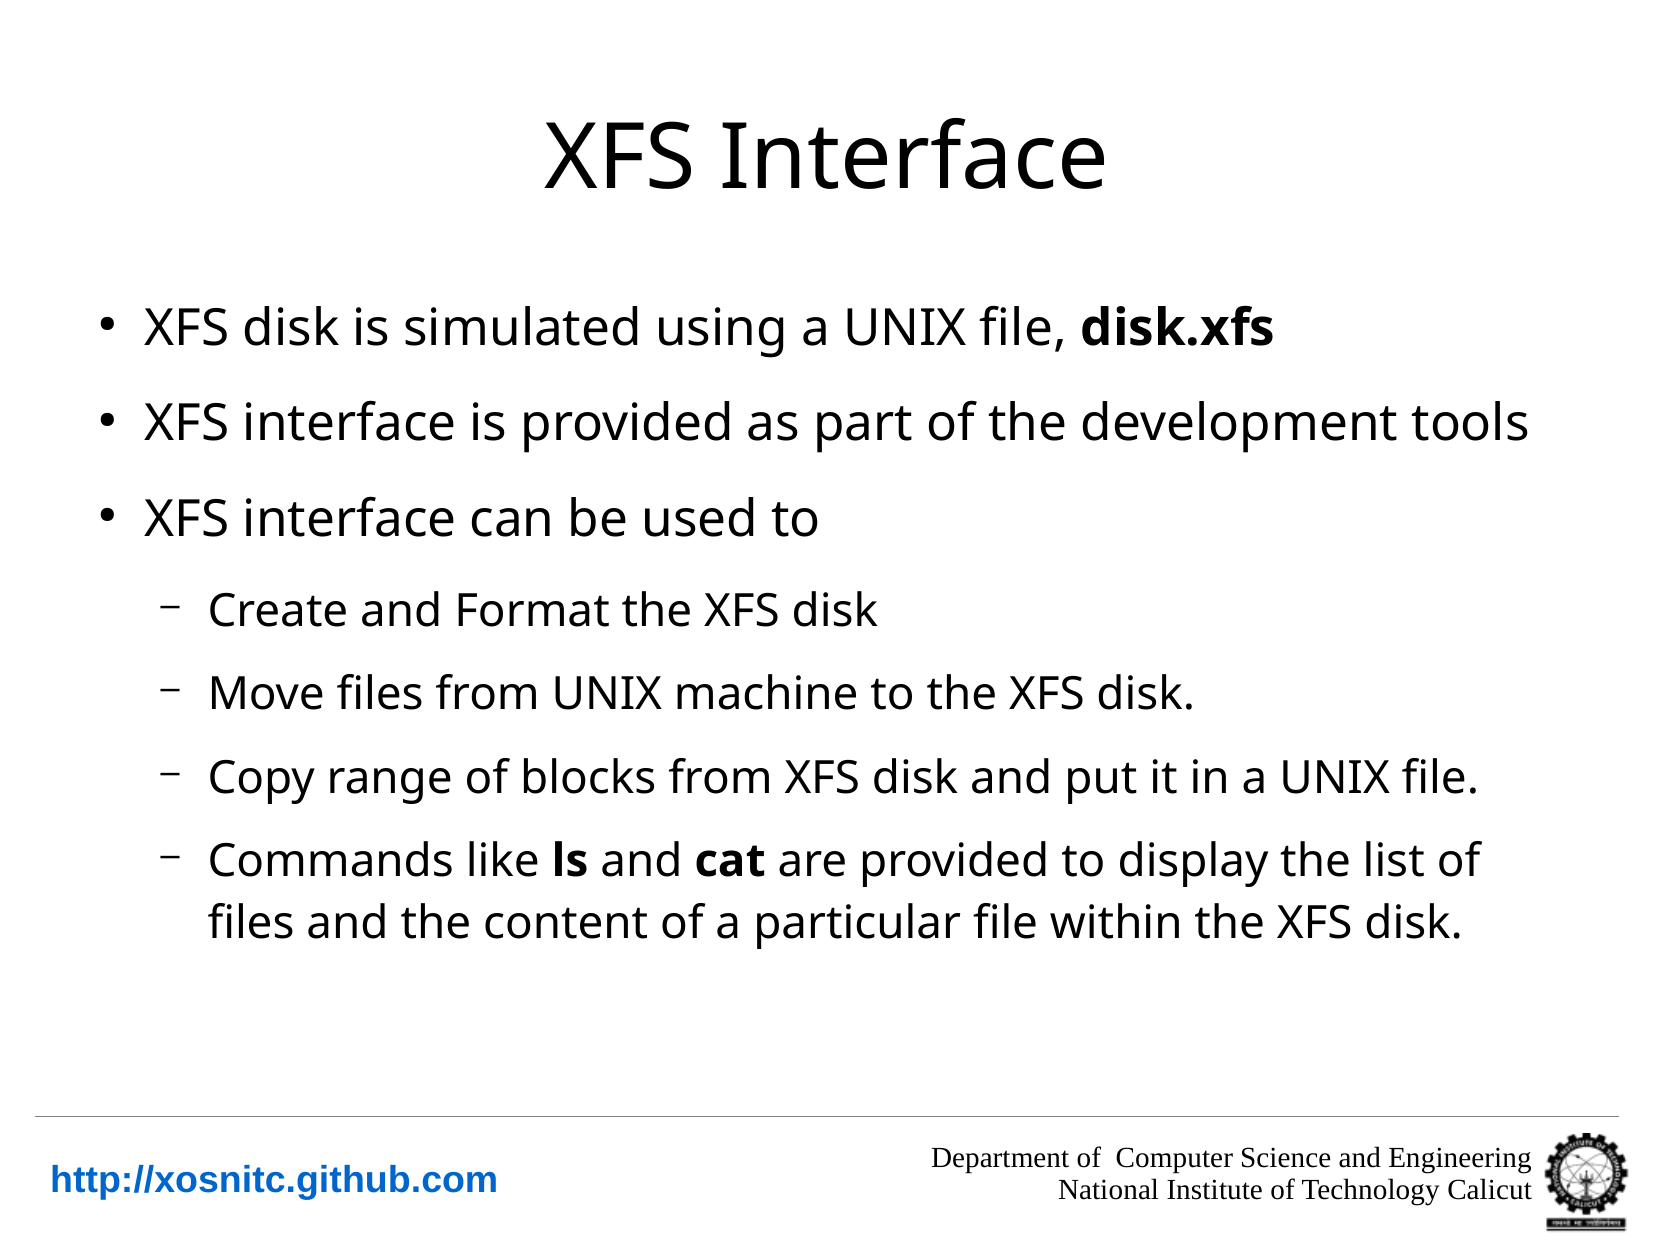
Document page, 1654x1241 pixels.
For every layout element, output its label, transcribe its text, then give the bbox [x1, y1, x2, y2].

title XFS Interface [82, 49, 1571, 257]
list XFS disk is simulated using a UNIX file, disk.xfs XFS interface is provided as part of the development tools XFS interface can be used to Create and Format the XFS disk Move files from UNIX machine to the XFS disk. Copy range of blocks from XFS disk and put it in a UNIX file. Commands like ls and cat are provided to display the list of files and the content of a particular file within the XFS disk. [82, 290, 1538, 1010]
picture [1542, 1133, 1630, 1234]
